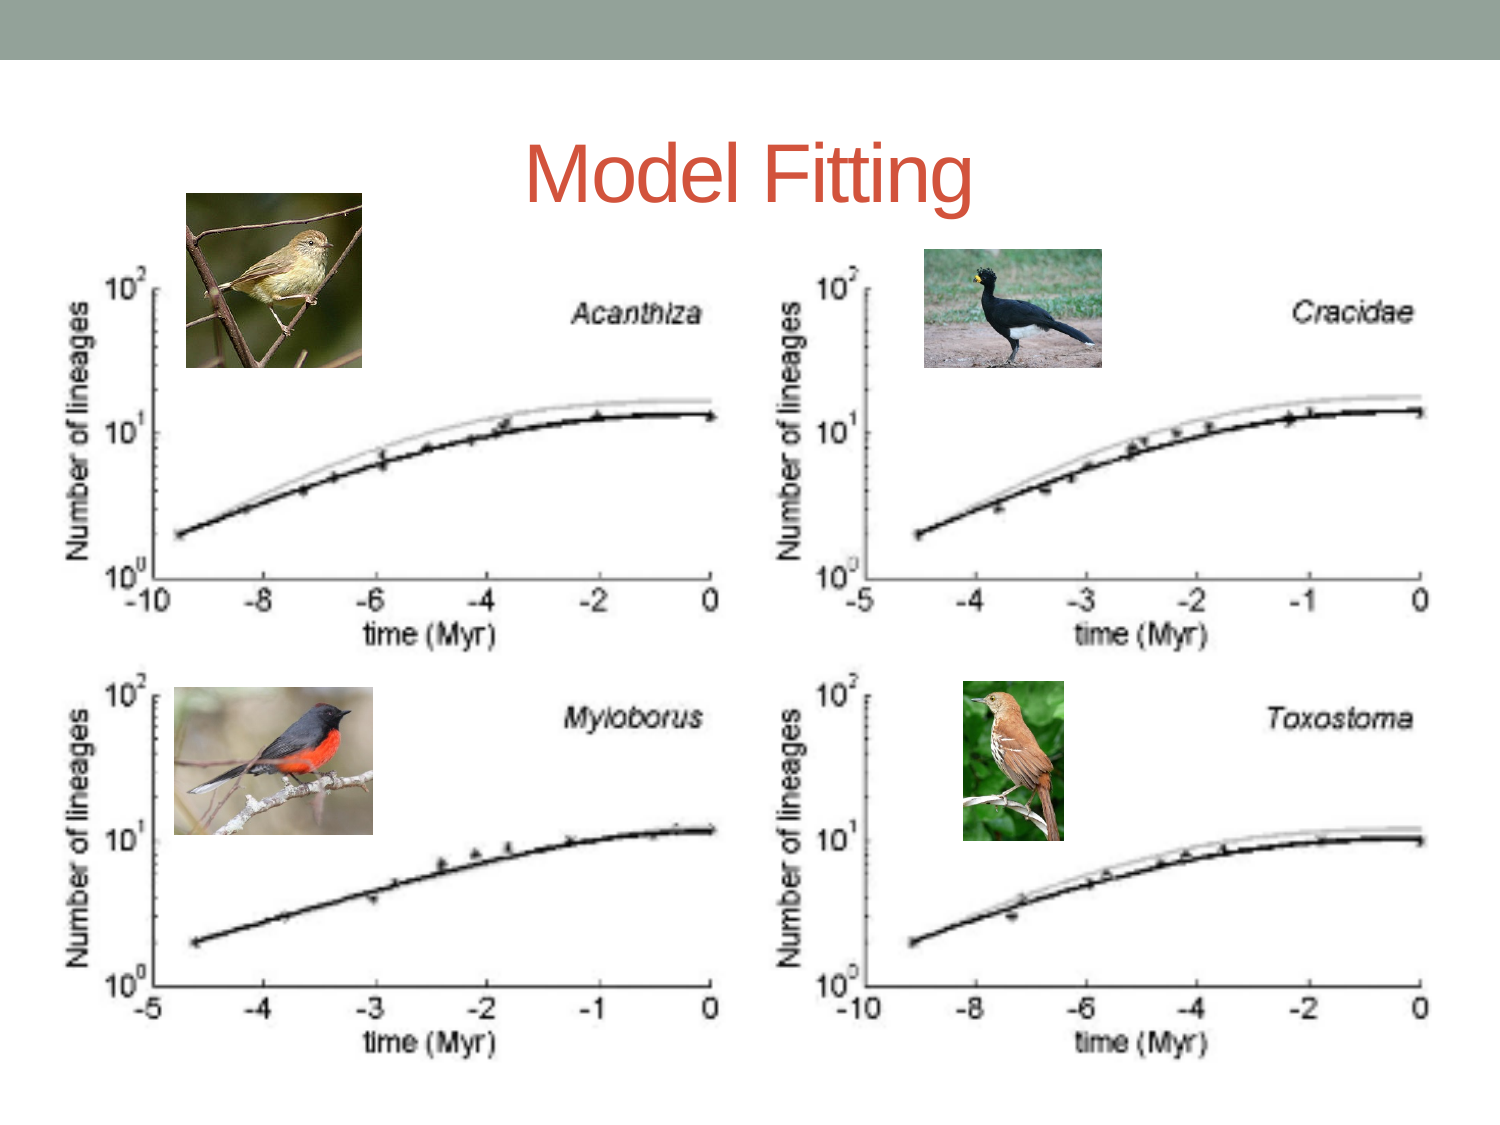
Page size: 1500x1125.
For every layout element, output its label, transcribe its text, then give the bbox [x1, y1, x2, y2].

title Model Fitting [75, 87, 1425, 224]
picture [12, 193, 1487, 1075]
